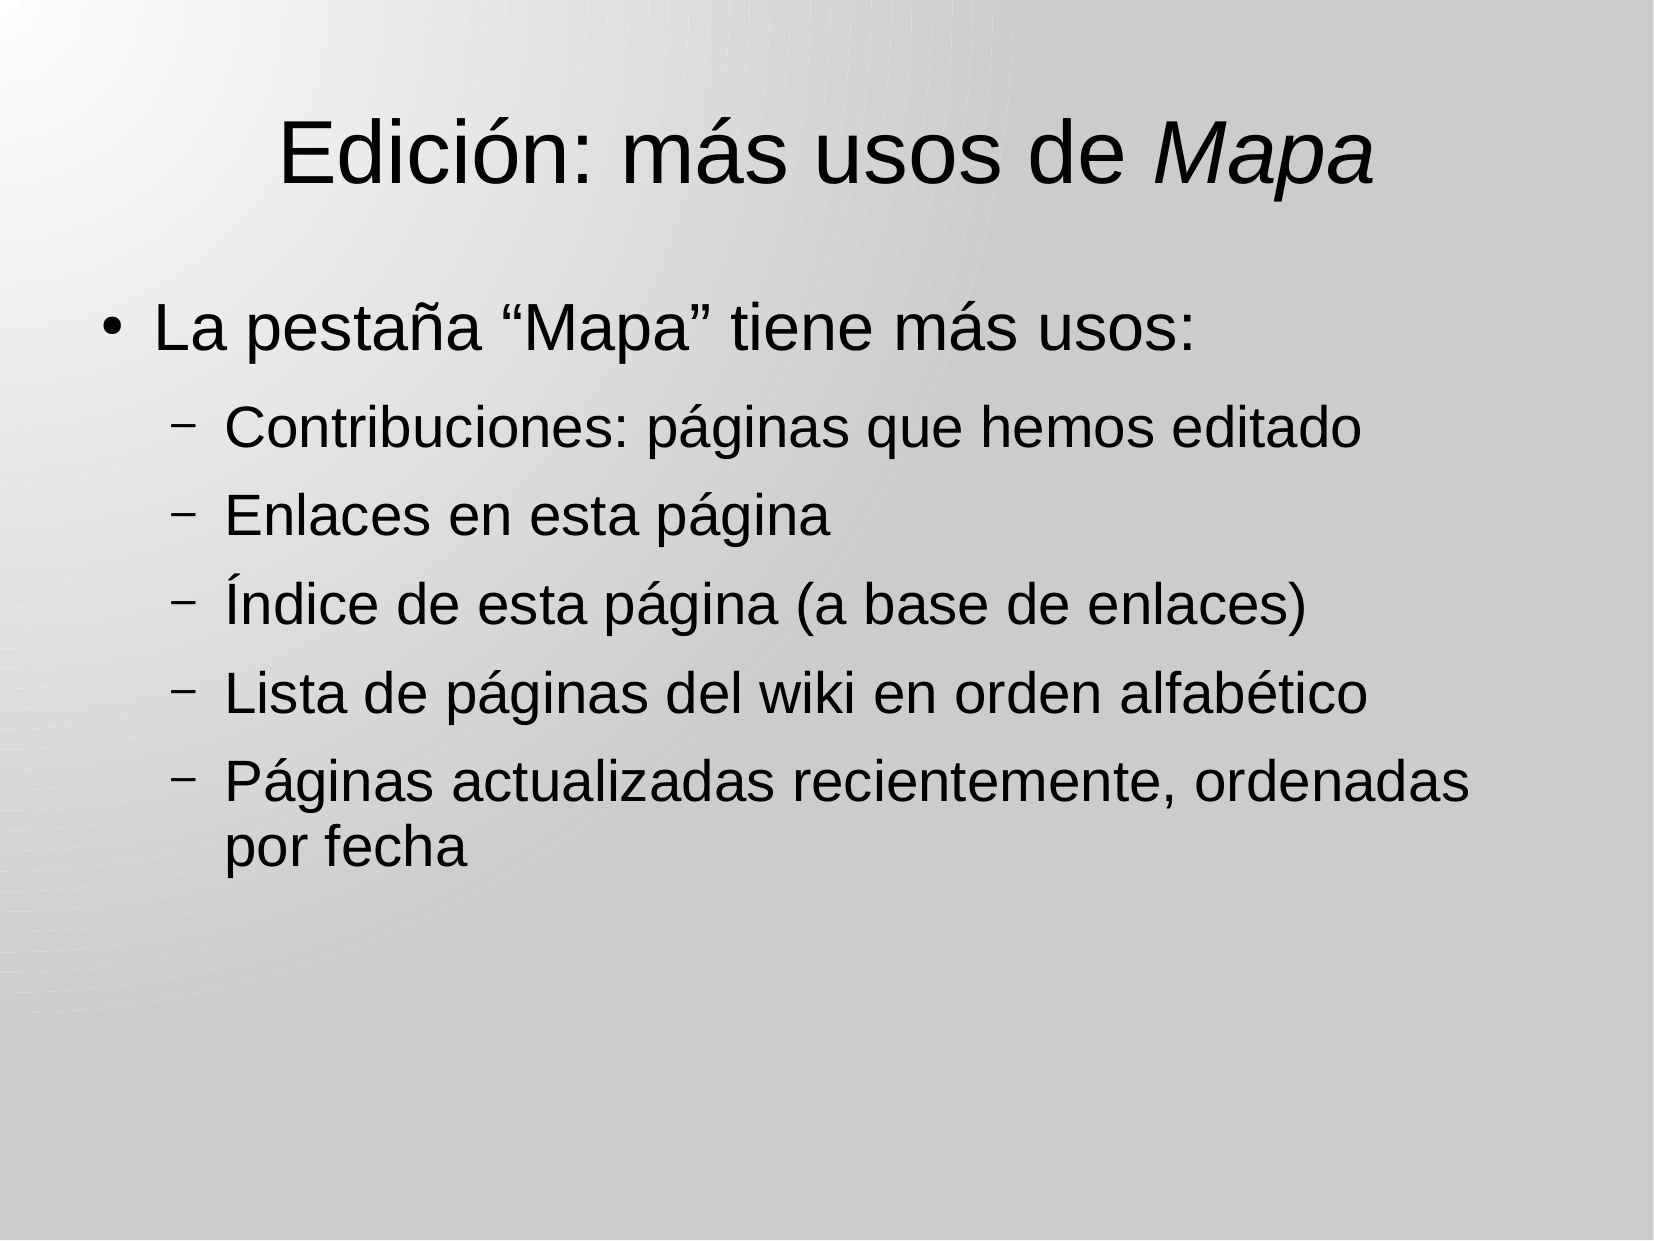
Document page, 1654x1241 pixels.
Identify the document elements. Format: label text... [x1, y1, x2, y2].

title Edición: más usos de Mapa [82, 49, 1571, 257]
list La pestaña “Mapa” tiene más usos: Contribuciones: páginas que hemos editado Enlaces en esta página Índice de esta página (a base de enlaces) Lista de páginas del wiki en orden alfabético Páginas actualizadas recientemente, ordenadas por fecha [82, 290, 1538, 1109]
